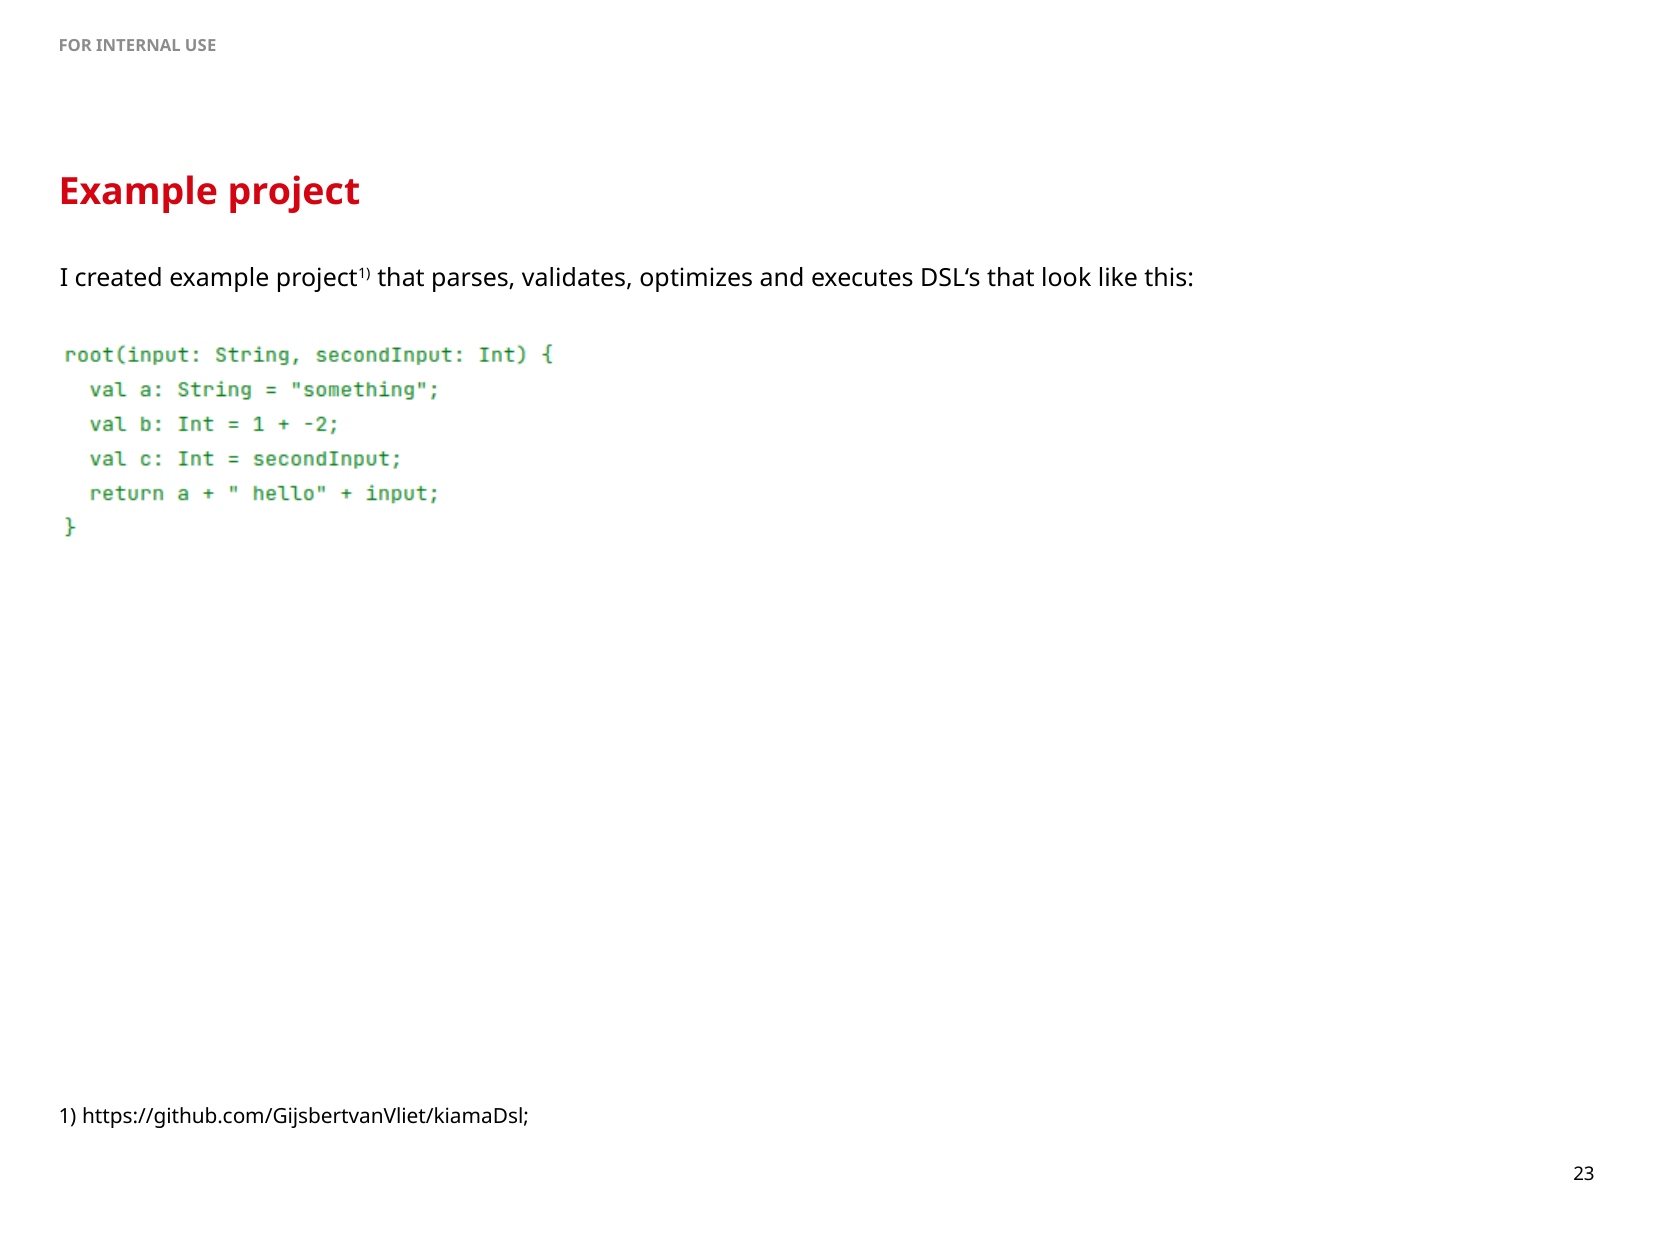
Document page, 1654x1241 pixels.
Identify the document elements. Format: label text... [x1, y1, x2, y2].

slide_number 23 [1526, 1158, 1595, 1192]
title Example project [58, 92, 1595, 212]
list I created example project1) that parses, validates, optimizes and executes DSL‘s that look like this: [59, 261, 1532, 1040]
text_box 1) https://github.com/GijsbertvanVliet/kiamaDsl; [58, 1040, 1595, 1128]
picture [63, 329, 571, 546]
